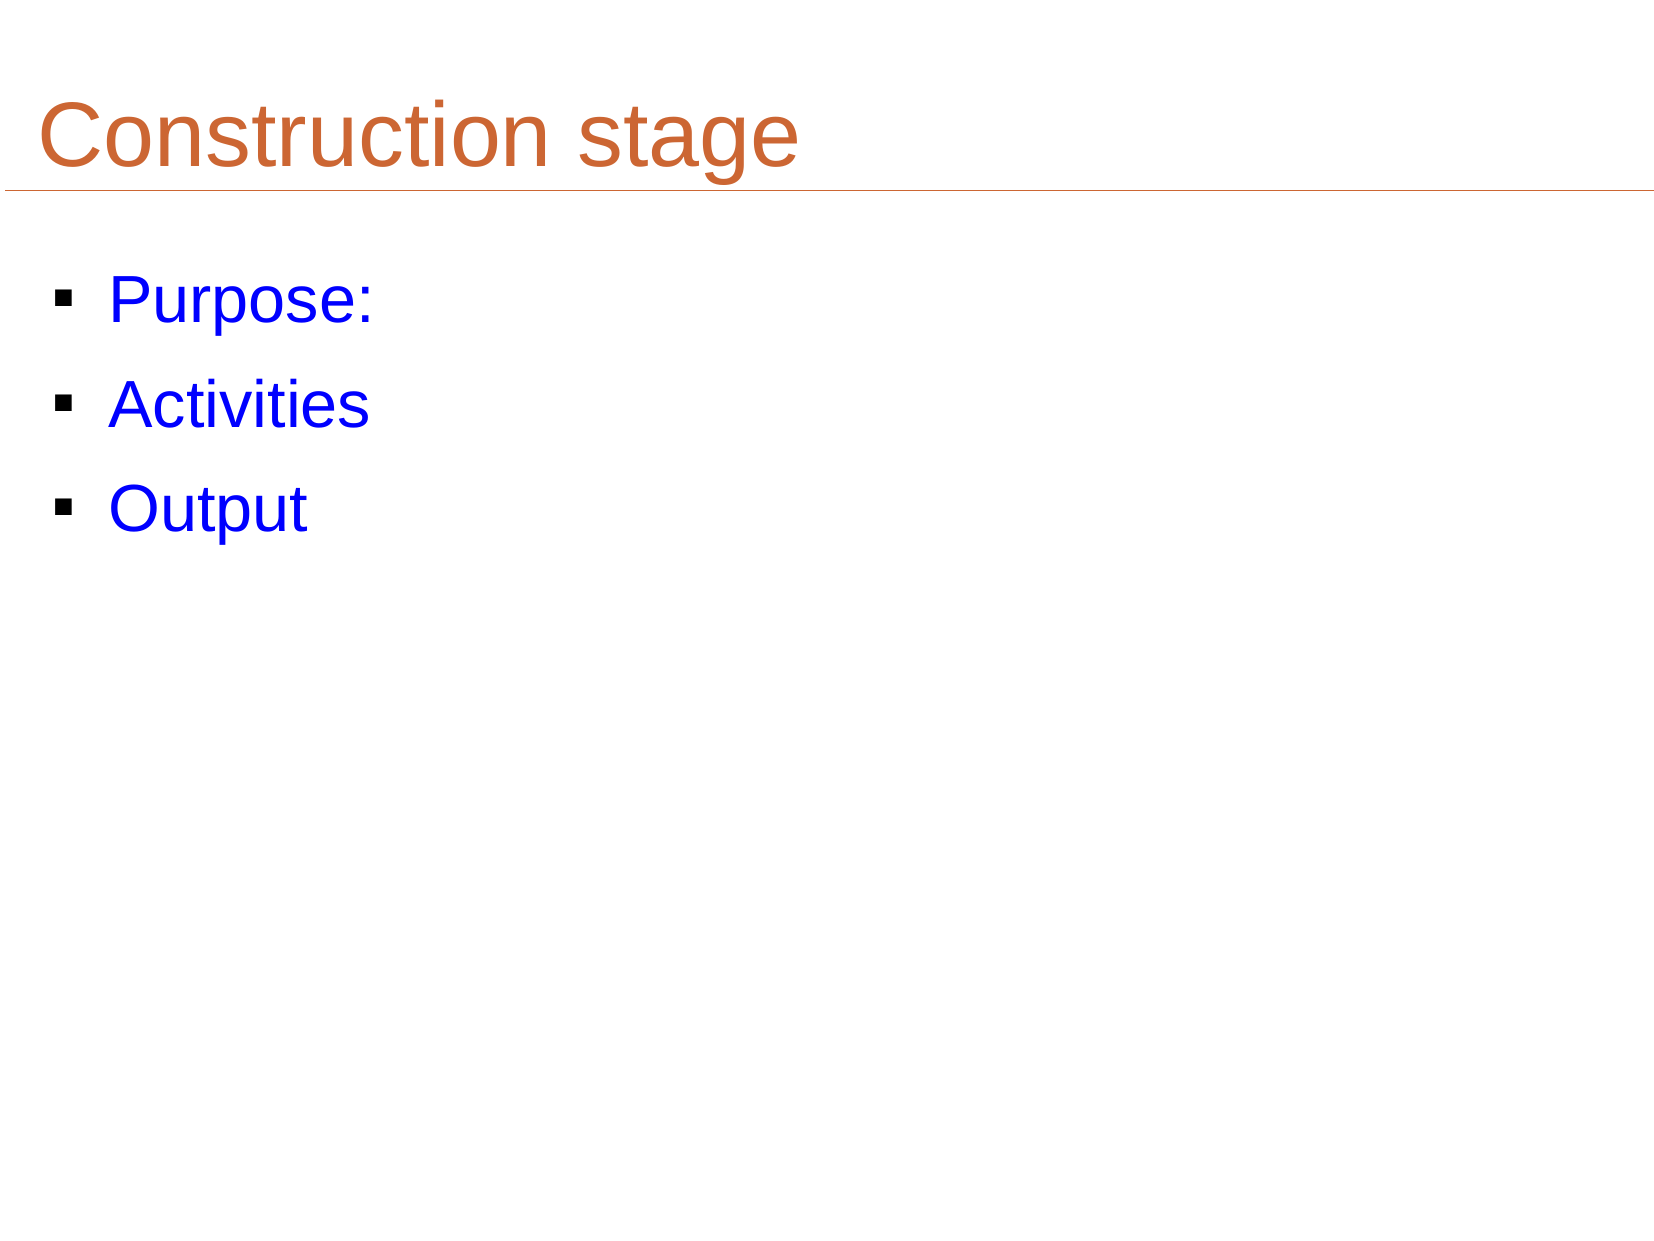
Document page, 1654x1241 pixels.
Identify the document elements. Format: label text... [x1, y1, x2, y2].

list Purpose: Activities Output [37, 262, 1651, 1163]
title Construction stage [37, 31, 1651, 239]
